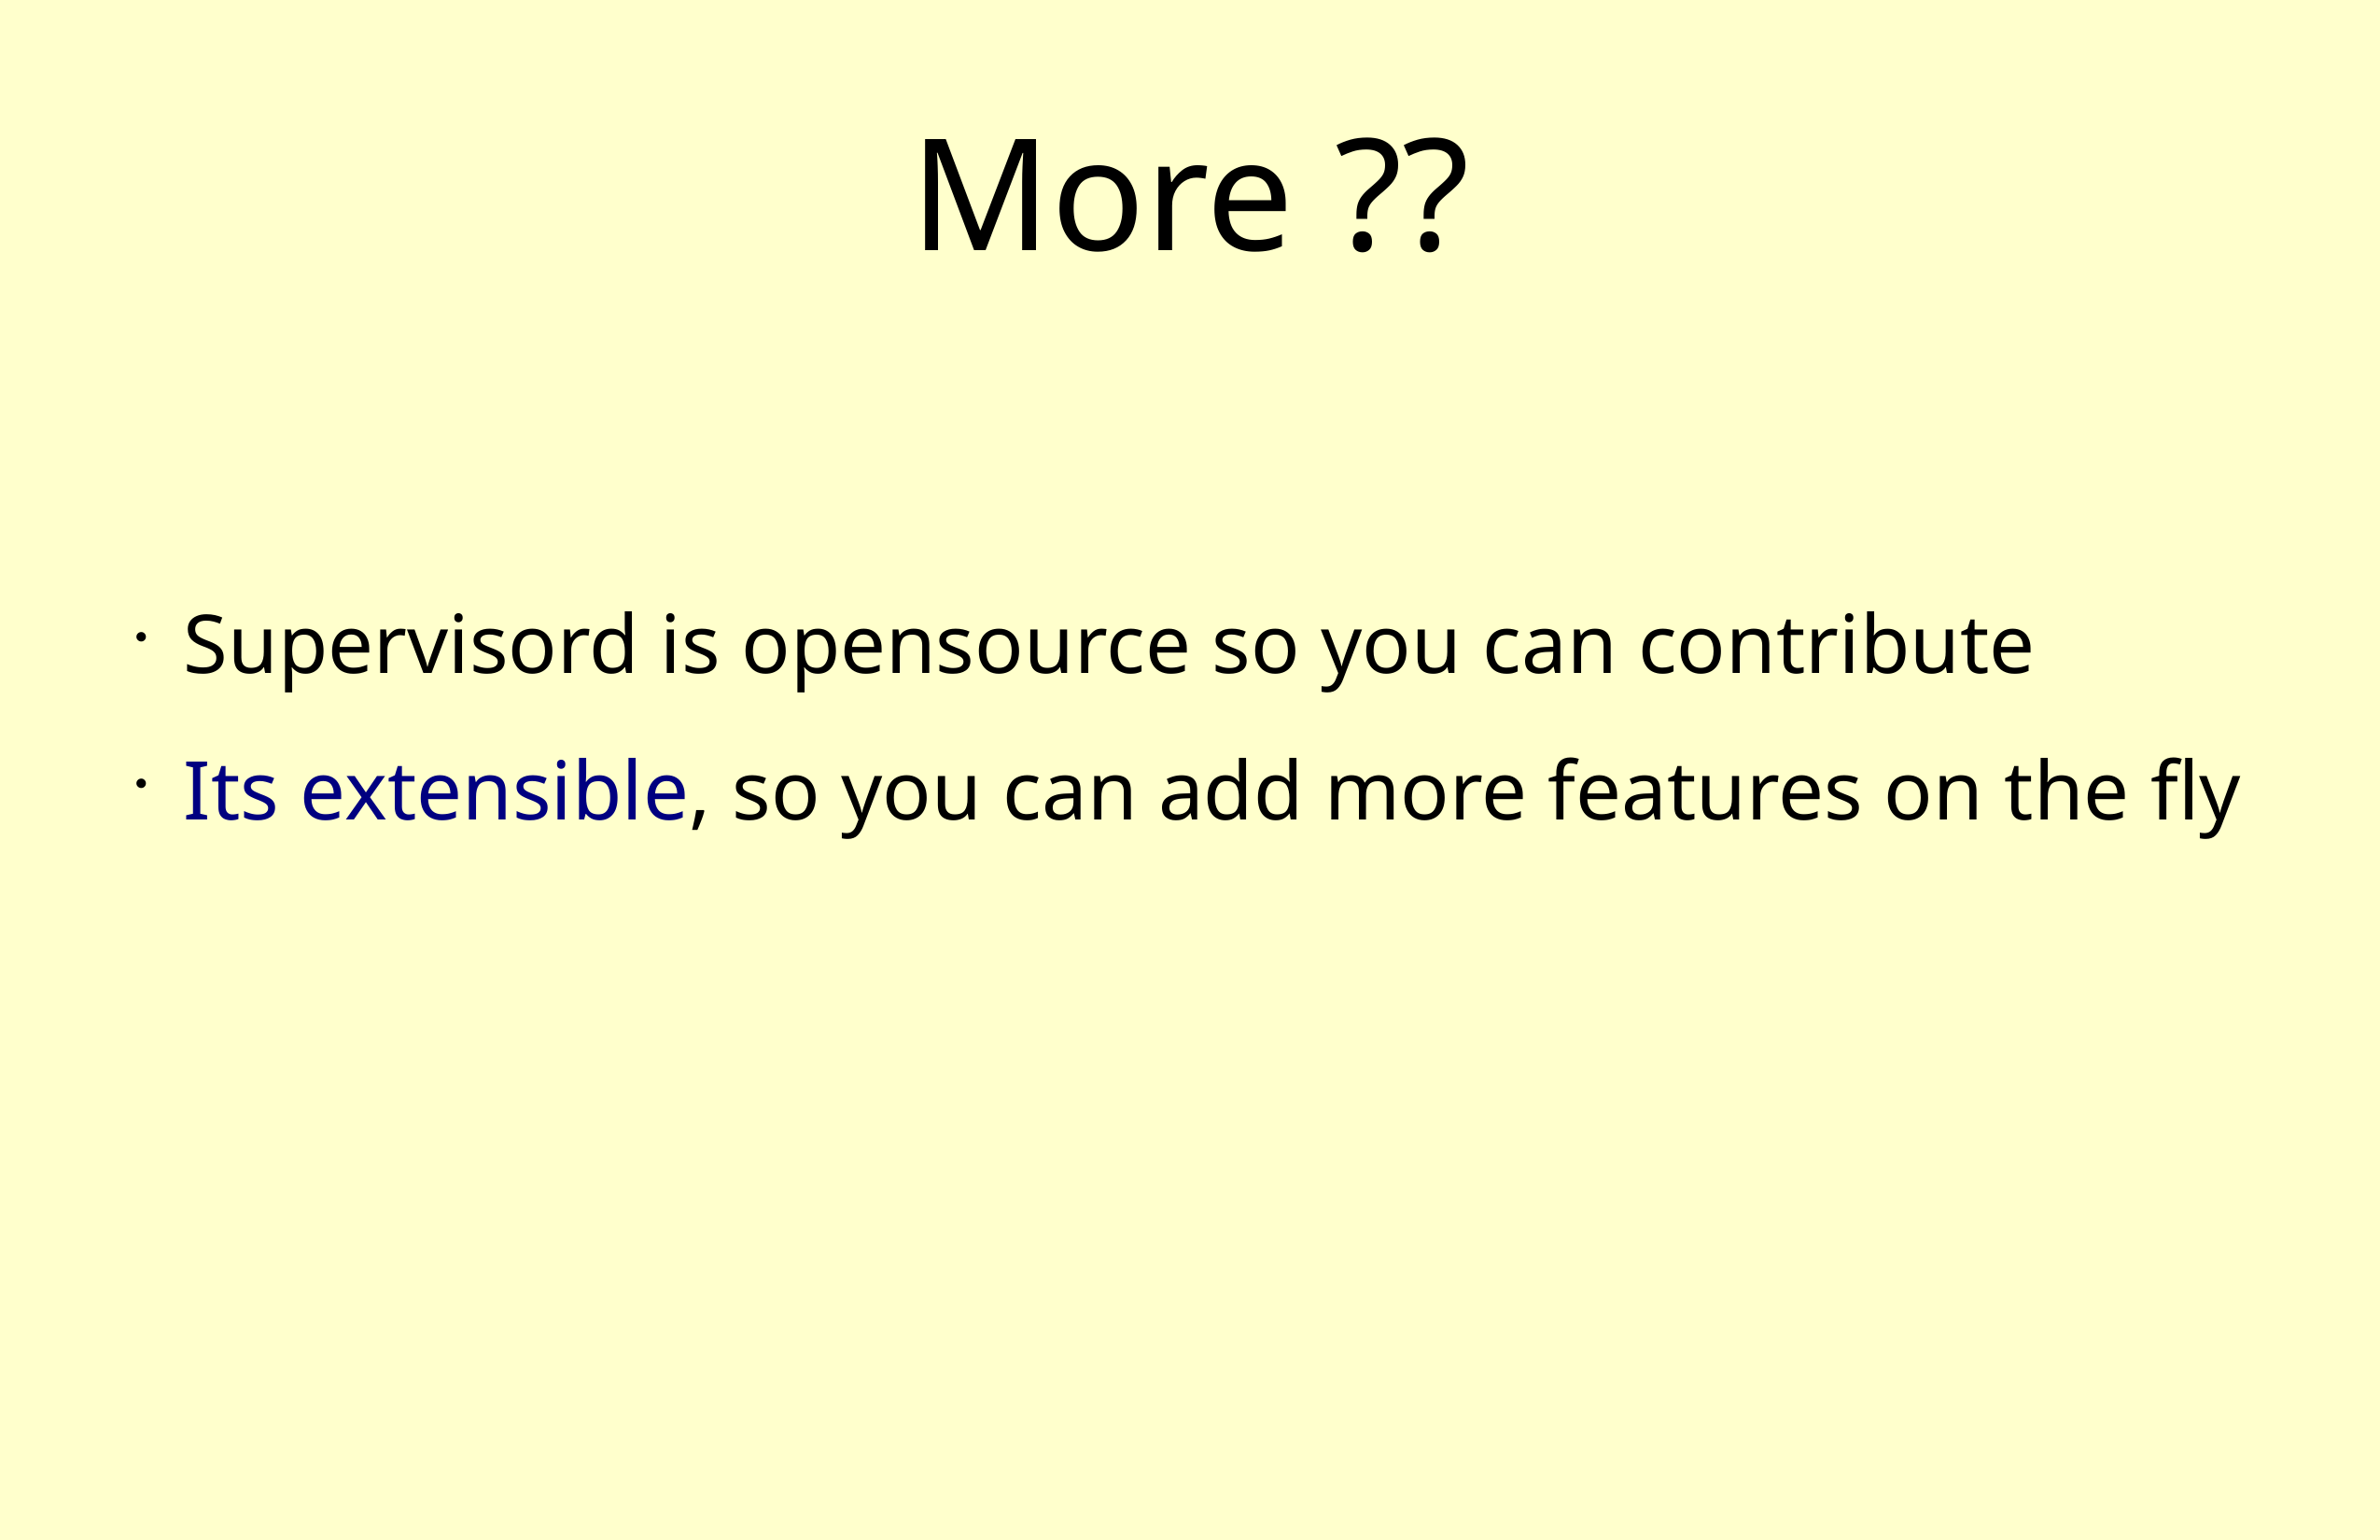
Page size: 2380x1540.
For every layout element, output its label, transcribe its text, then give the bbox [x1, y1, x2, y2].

list Supervisord is opensource so you can contribute Its extensible, so you can add more features on the fly [119, 586, 2261, 954]
title More ?? [119, 61, 2261, 319]
